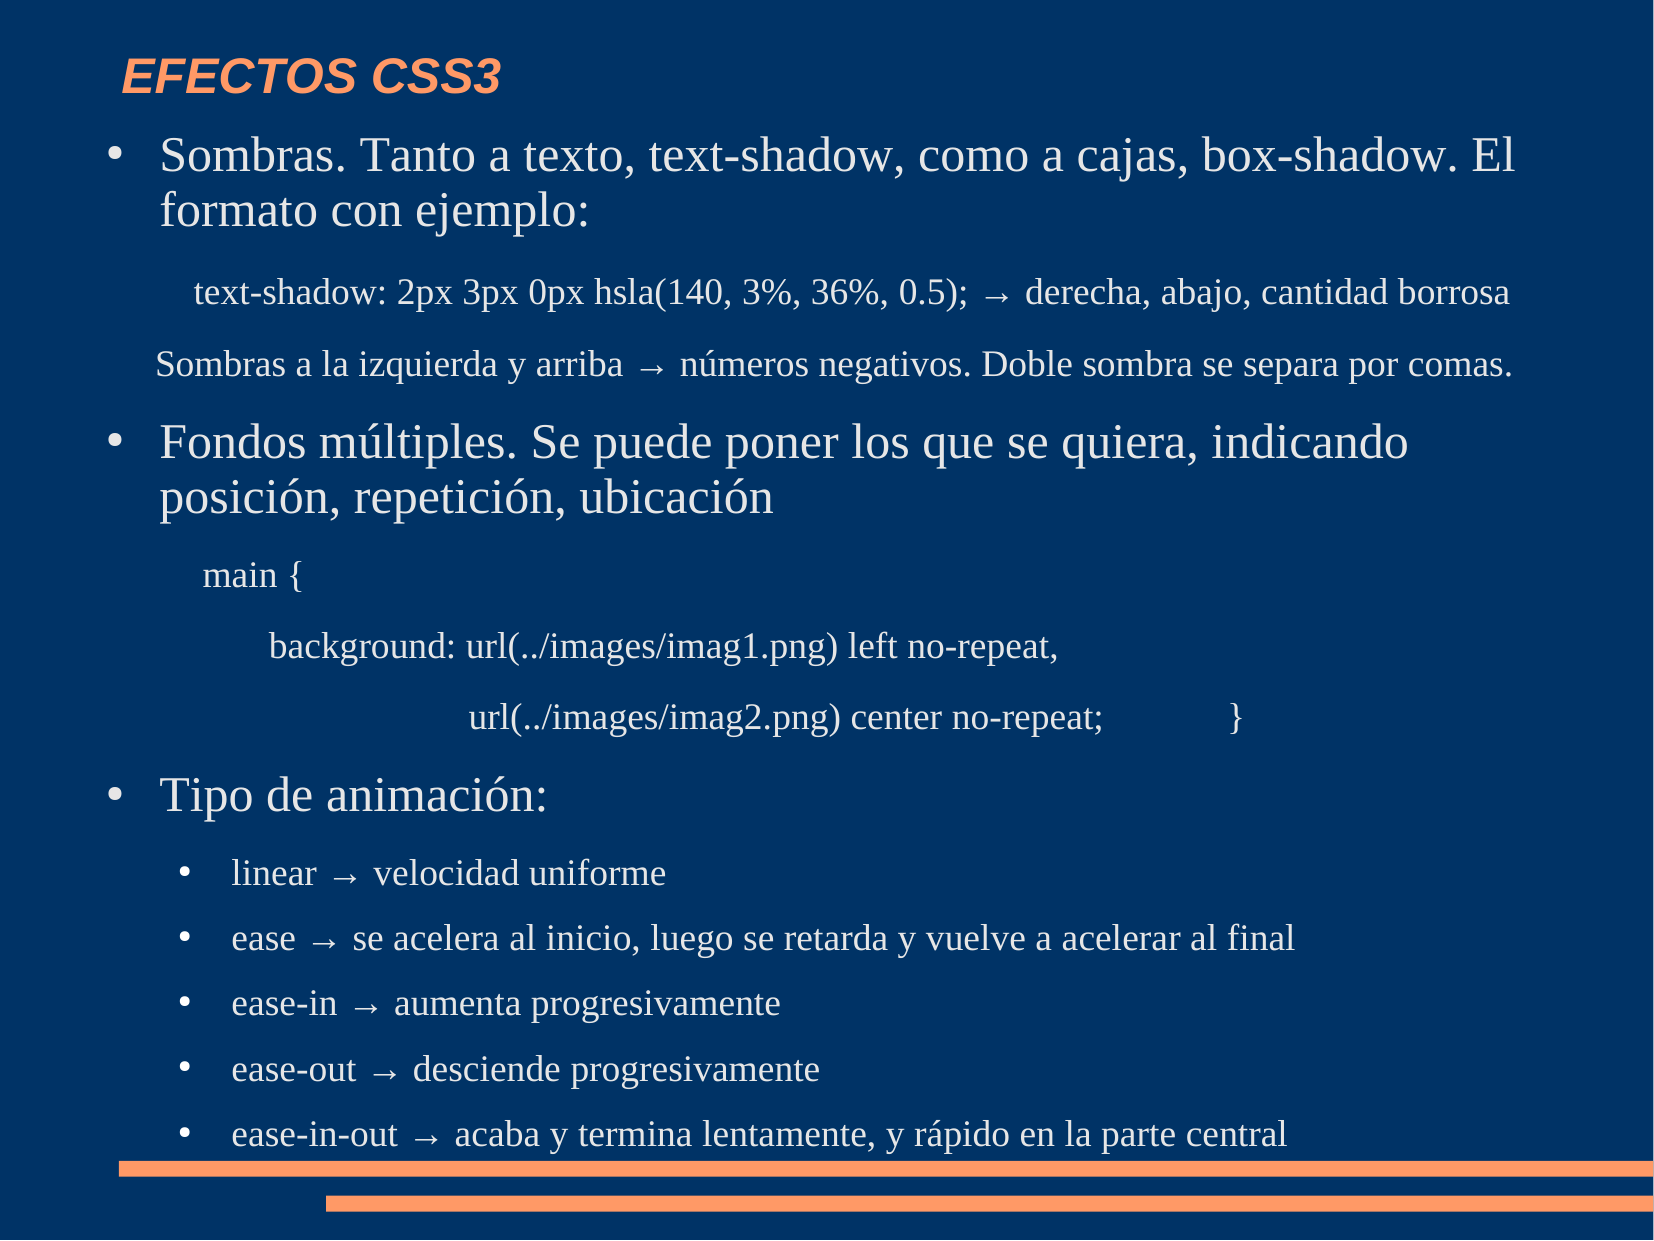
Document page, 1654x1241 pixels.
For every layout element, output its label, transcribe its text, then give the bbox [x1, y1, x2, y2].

list Sombras. Tanto a texto, text-shadow, como a cajas, box-shadow. El formato con ejemplo: text-shadow: 2px 3px 0px hsla(140, 3%, 36%, 0.5); → derecha, abajo, cantidad borrosa Sombras a la izquierda y arriba → números negativos. Doble sombra se separa por comas. Fondos múltiples. Se puede poner los que se quiera, indicando posición, repetición, ubicación main { background: url(../images/imag1.png) left no-repeat, url(../images/imag2.png) center no-repeat; } Tipo de animación: linear → velocidad uniforme ease → se acelera al inicio, luego se retarda y vuelve a acelerar al final ease-in → aumenta progresivamente ease-out → desciende progresivamente ease-in-out → acaba y termina lentamente, y rápido en la parte central [88, 127, 1561, 1169]
title EFECTOS CSS3 [121, 40, 1534, 113]
